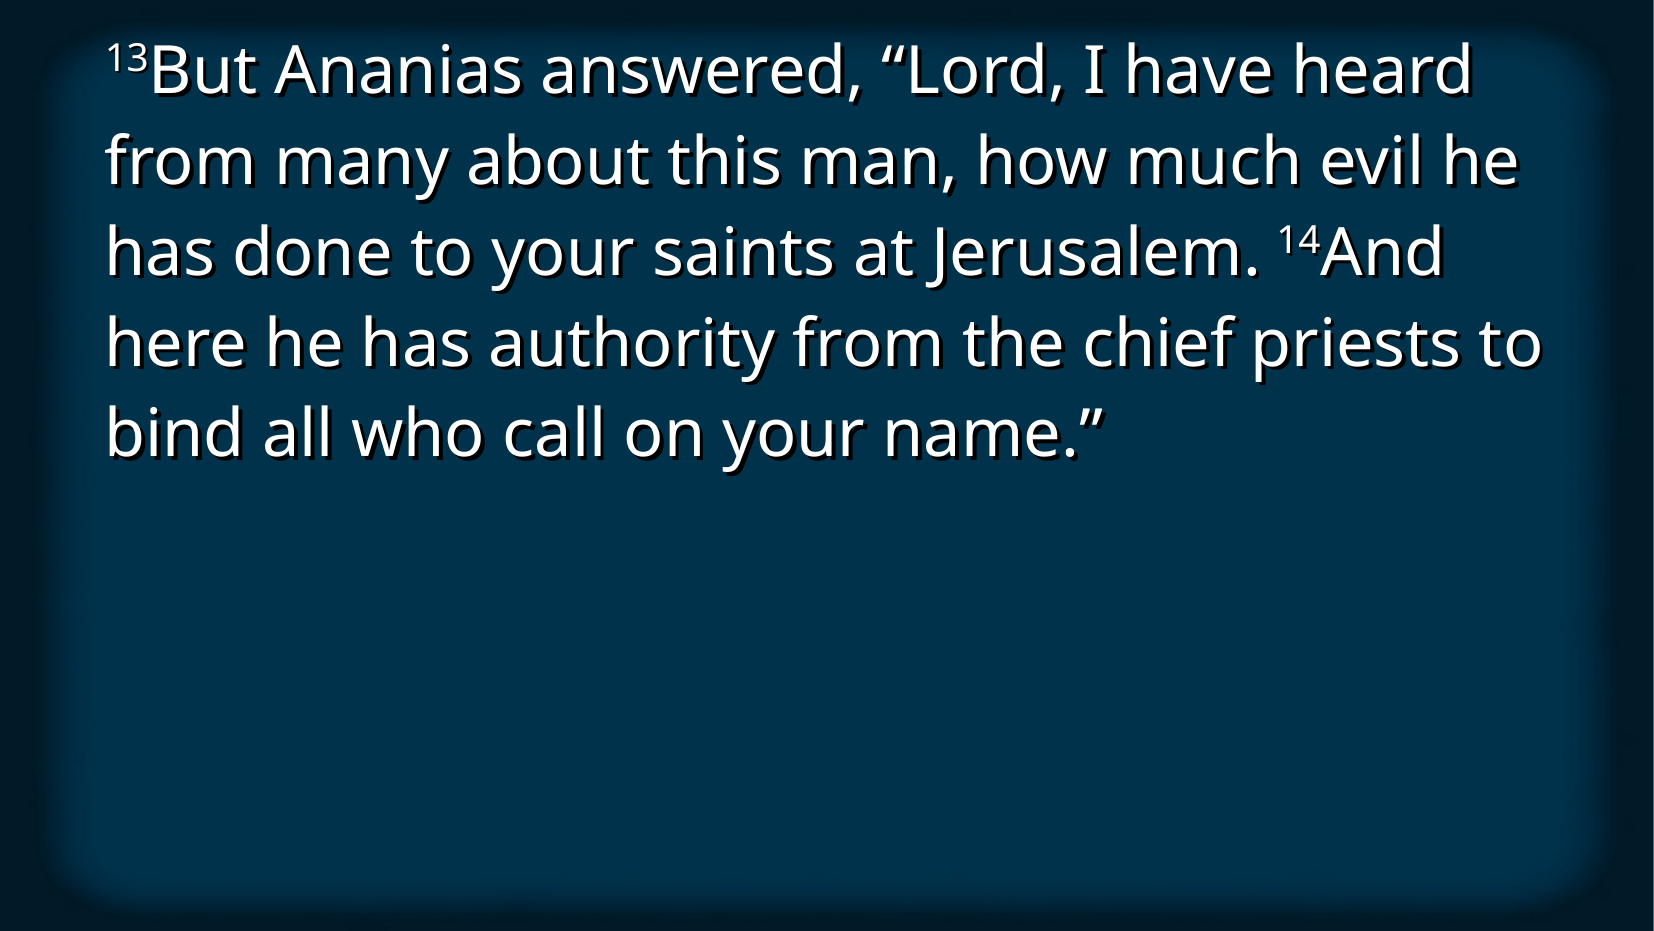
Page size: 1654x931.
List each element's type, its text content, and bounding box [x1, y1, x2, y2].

picture [0, 0, 1654, 931]
text_box 13But Ananias answered, “Lord, I have heard from many about this man, how much evil he has done to your saints at Jerusalem. 14And here he has authority from the chief priests to bind all who call on your name.” [90, 15, 1576, 474]
